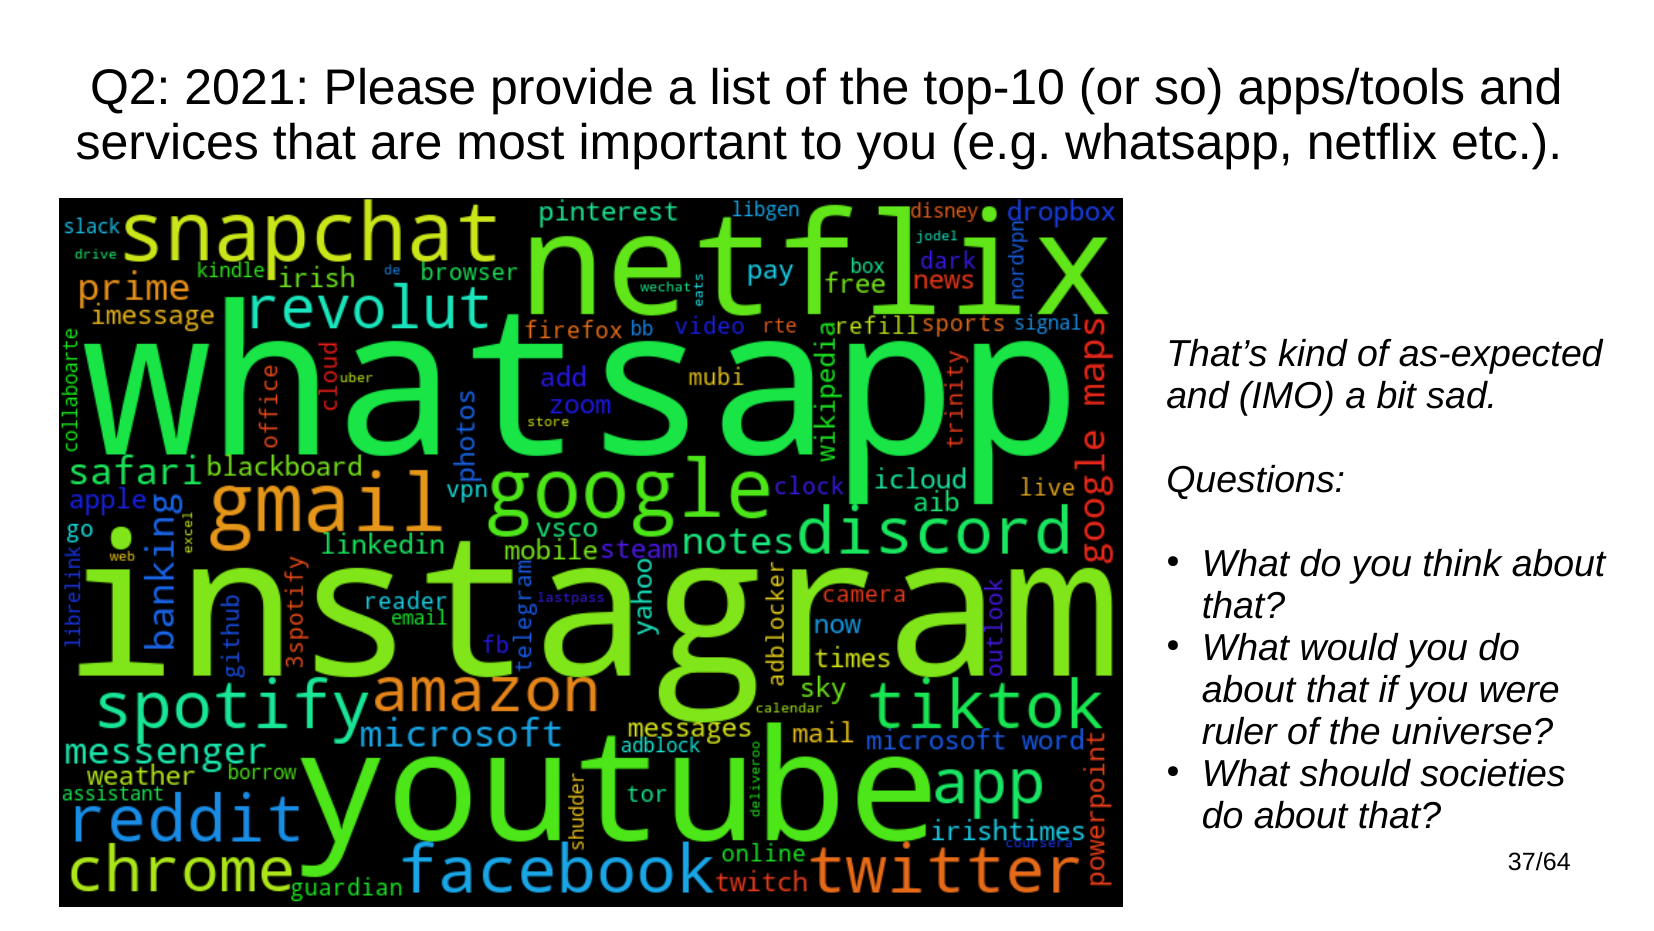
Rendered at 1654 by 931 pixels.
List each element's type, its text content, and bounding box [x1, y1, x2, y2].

picture [59, 198, 1123, 908]
text_box That’s kind of as-expected and (IMO) a bit sad. Questions: What do you think about that? What would you do about that if you were ruler of the universe? What should societies do about that? [1151, 324, 1625, 886]
title Q2: 2021: Please provide a list of the top-10 (or so) apps/tools and services that are most important to you (e.g. whatsapp, netflix etc.). [29, 31, 1625, 199]
